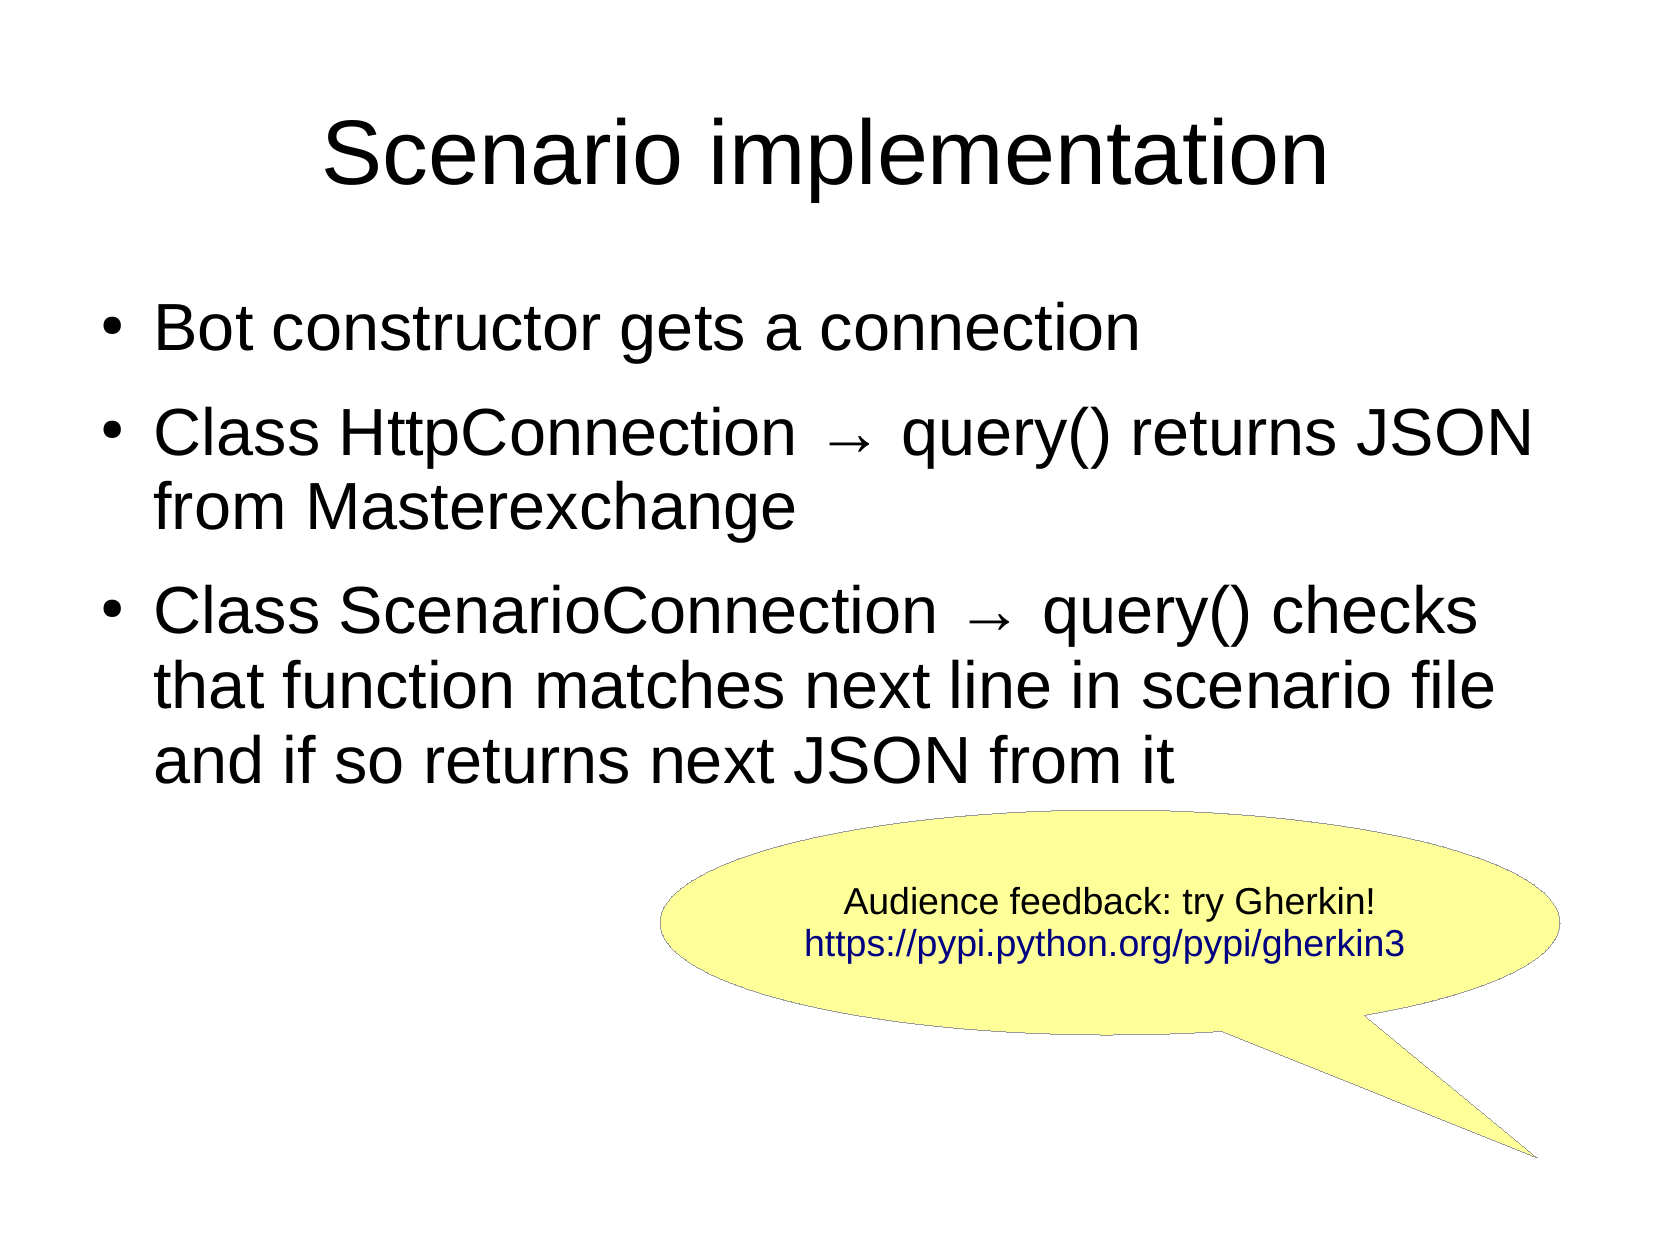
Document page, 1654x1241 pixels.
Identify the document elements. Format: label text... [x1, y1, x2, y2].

text_box Audience feedback: try Gherkin! https://pypi.python.org/pypi/gherkin3 [660, 810, 1561, 1158]
list Bot constructor gets a connection Class HttpConnection → query() returns JSON from Masterexchange Class ScenarioConnection → query() checks that function matches next line in scenario file and if so returns next JSON from it [82, 290, 1571, 1010]
title Scenario implementation [82, 49, 1571, 257]
